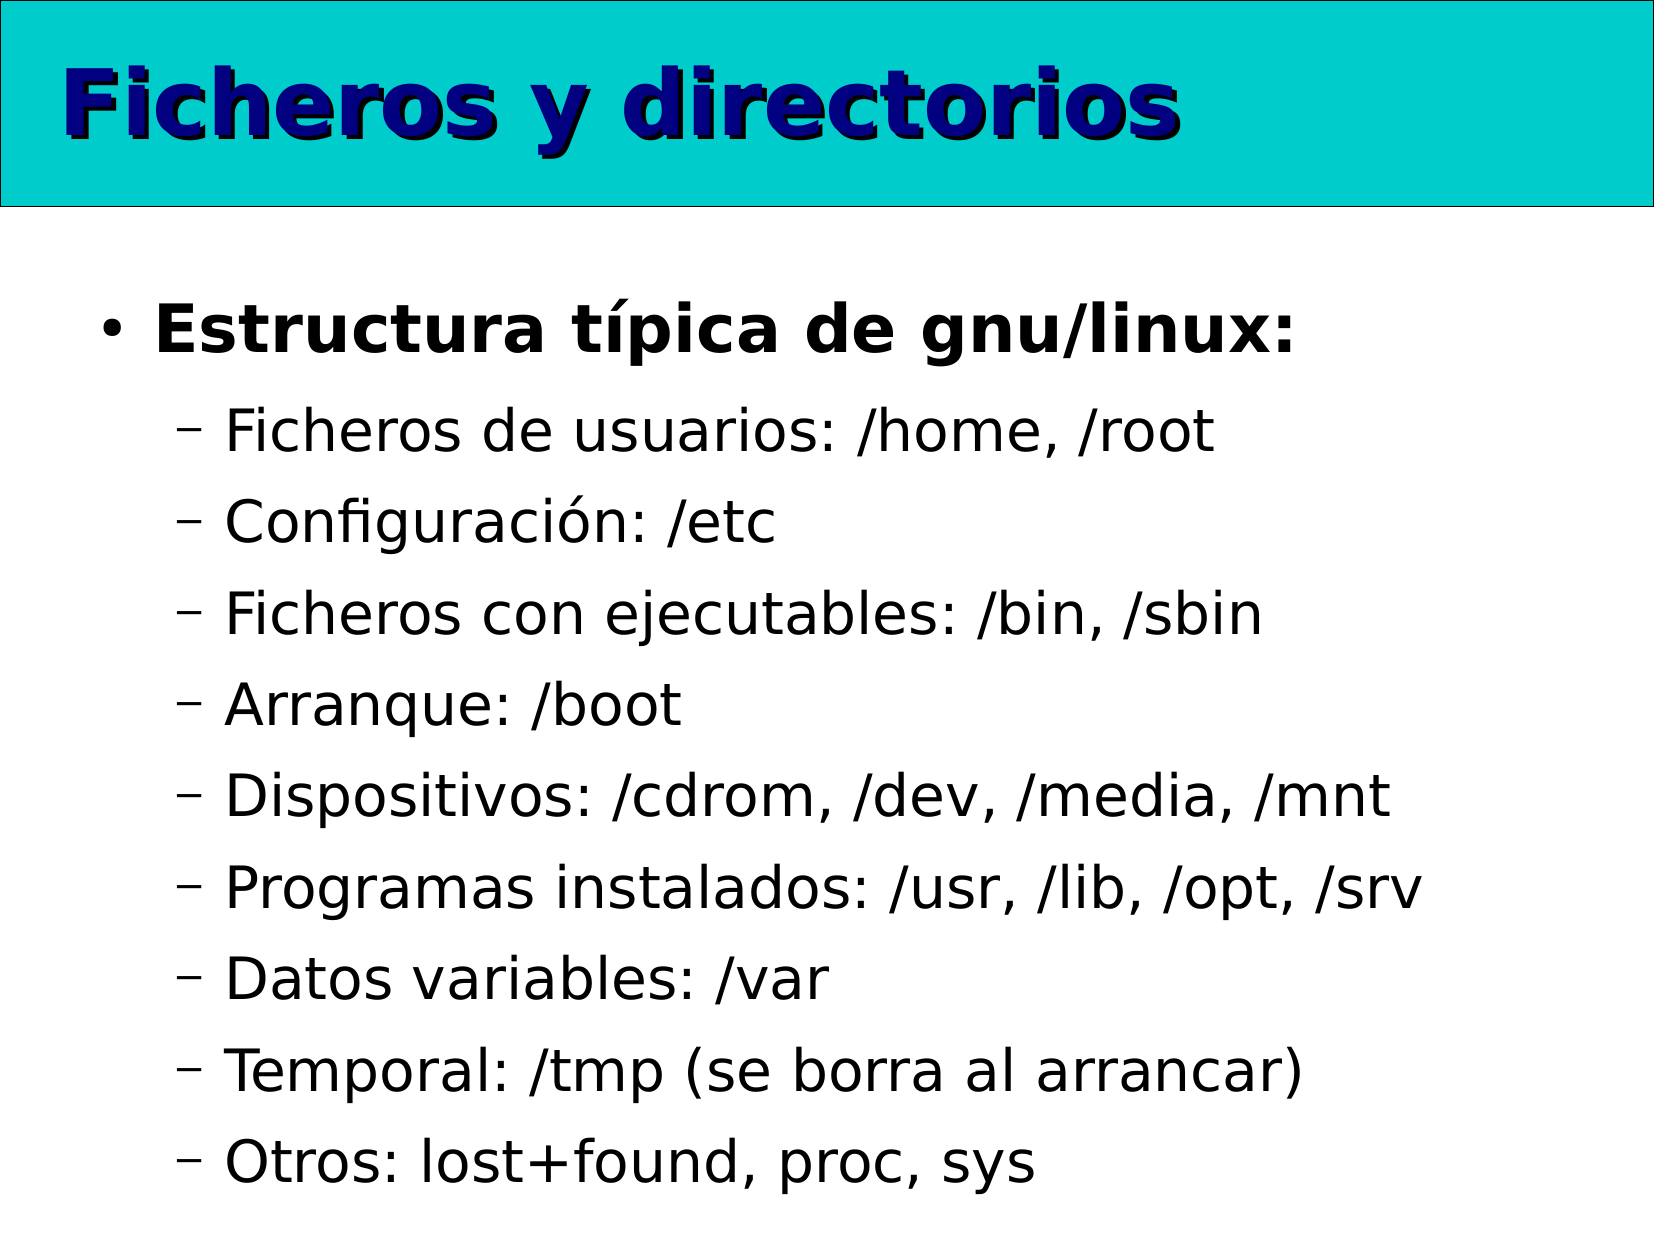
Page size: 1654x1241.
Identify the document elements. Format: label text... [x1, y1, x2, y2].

list Estructura típica de gnu/linux: Ficheros de usuarios: /home, /root Configuración: /etc Ficheros con ejecutables: /bin, /sbin Arranque: /boot Dispositivos: /cdrom, /dev, /media, /mnt Programas instalados: /usr, /lib, /opt, /srv Datos variables: /var Temporal: /tmp (se borra al arrancar) Otros: lost+found, proc, sys [82, 290, 1571, 1197]
title Ficheros y directorios [59, 14, 1654, 192]
